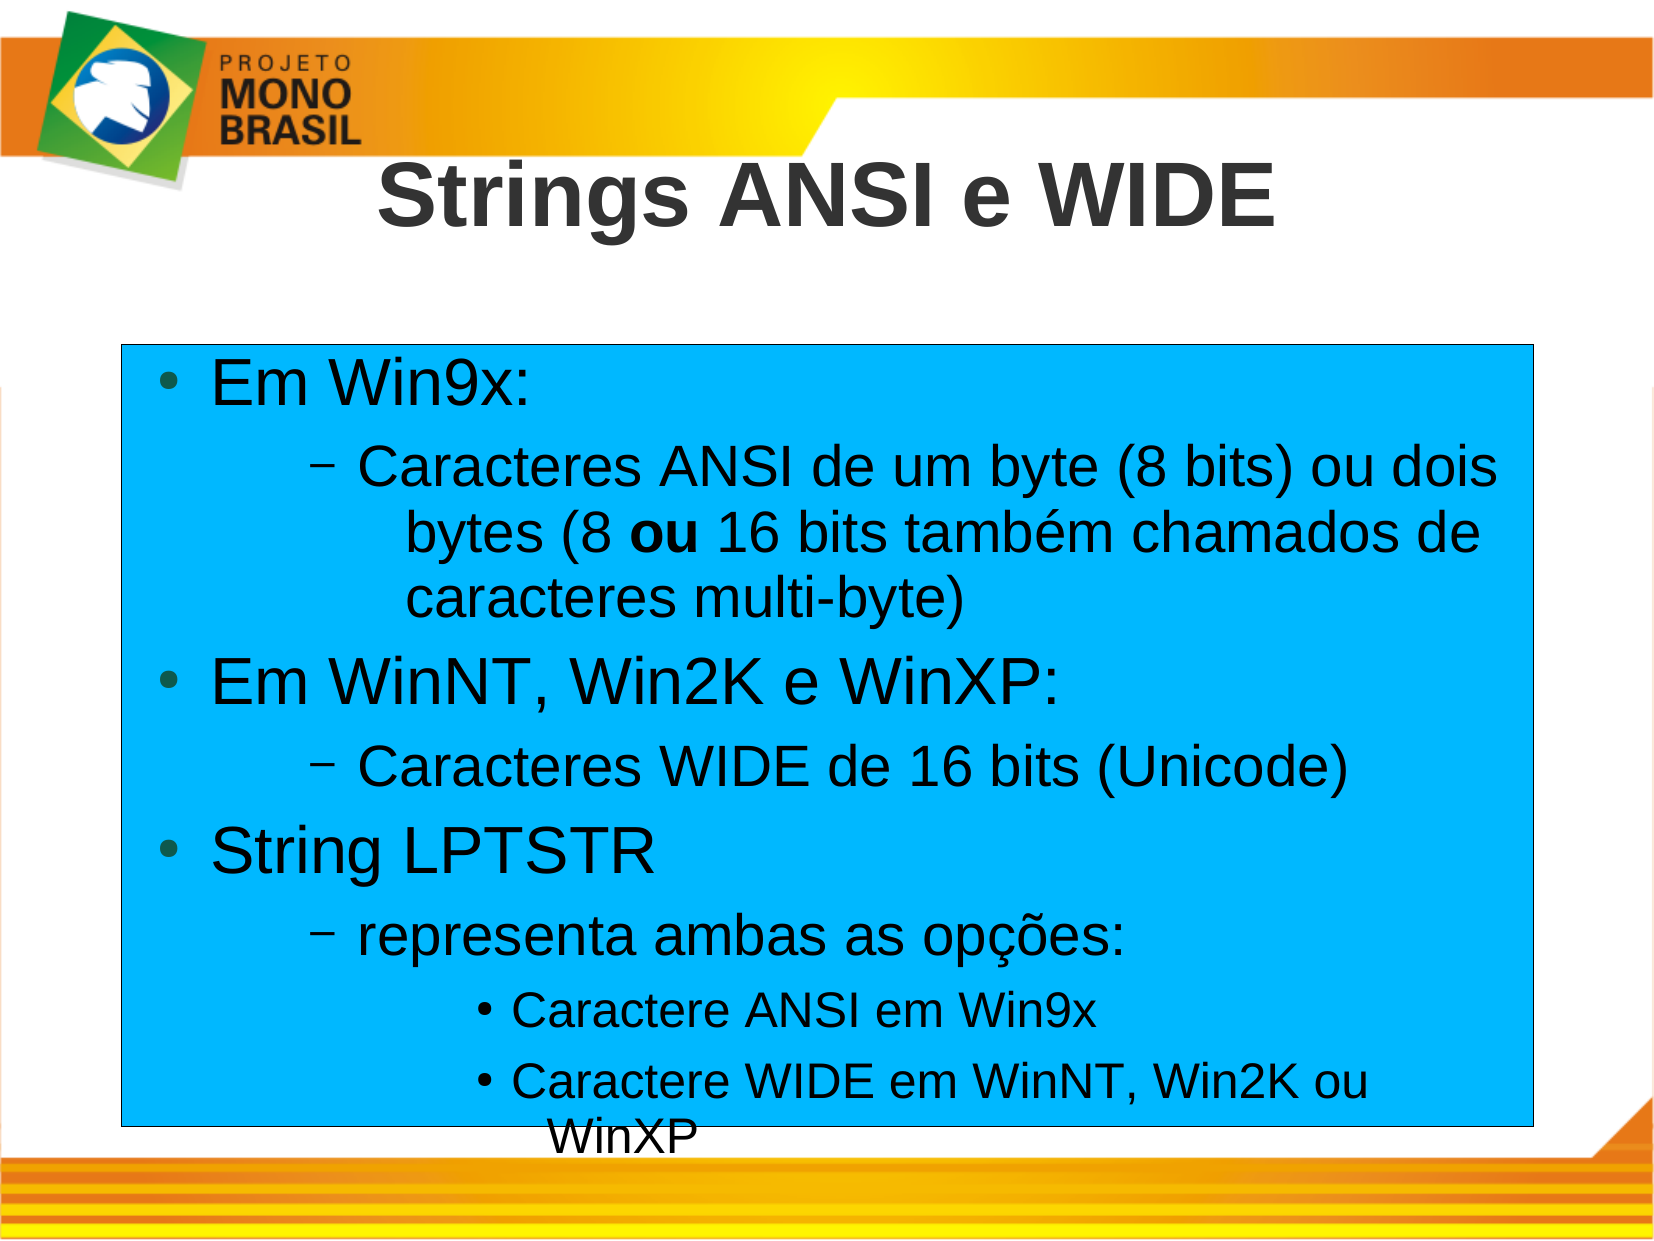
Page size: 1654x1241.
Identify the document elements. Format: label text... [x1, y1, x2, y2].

title Strings ANSI e WIDE [121, 91, 1534, 299]
picture [0, 0, 1654, 1241]
list Em Win9x: Caracteres ANSI de um byte (8 bits) ou dois bytes (8 ou 16 bits também chamados de caracteres multi-byte) Em WinNT, Win2K e WinXP: Caracteres WIDE de 16 bits (Unicode) String LPTSTR representa ambas as opções: Caractere ANSI em Win9x Caractere WIDE em WinNT, Win2K ou WinXP [121, 344, 1534, 1164]
